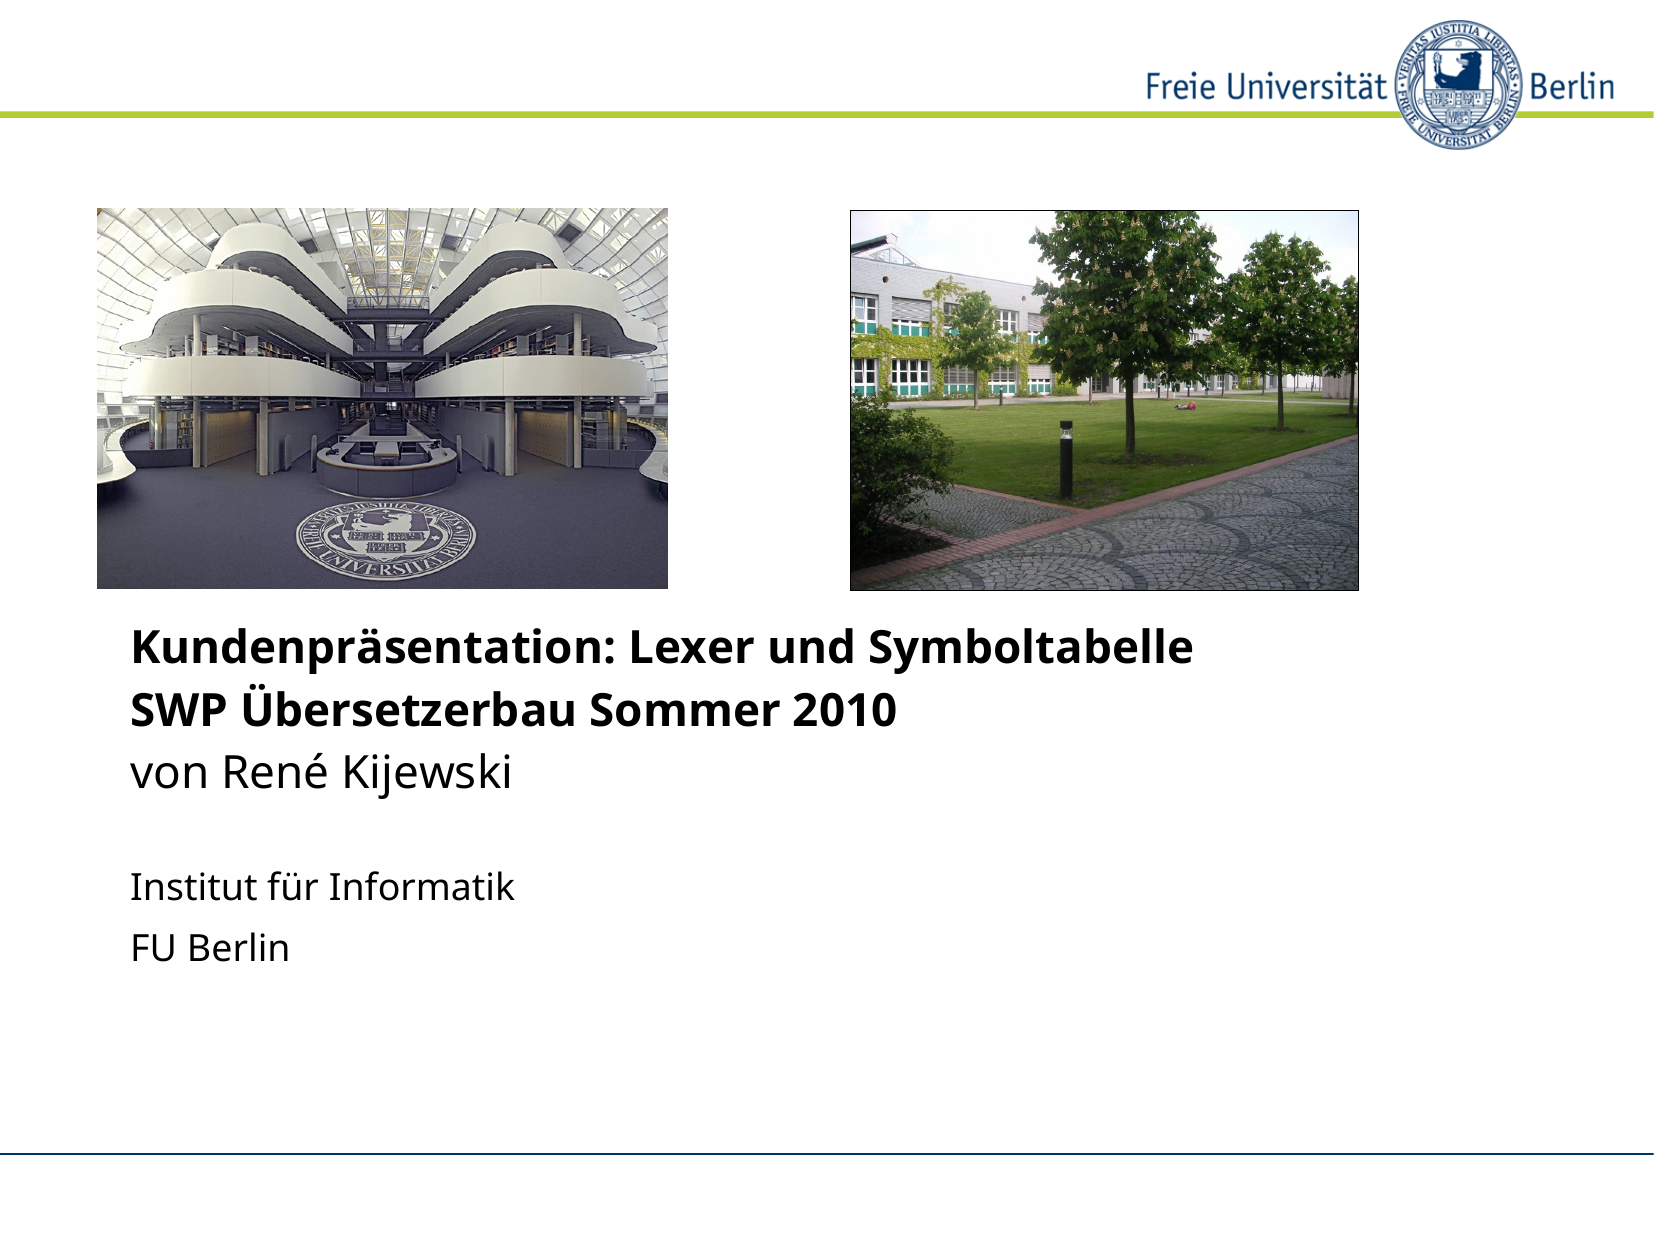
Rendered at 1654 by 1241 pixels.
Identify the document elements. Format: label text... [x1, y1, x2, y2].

subtitle Institut für Informatik FU Berlin [130, 770, 1433, 1053]
picture [850, 210, 1359, 591]
title Kundenpräsentation: Lexer und Symboltabelle SWP Übersetzerbau Sommer 2010 von René Kijewski [130, 625, 1361, 770]
picture [1139, 20, 1620, 151]
picture [97, 208, 668, 589]
